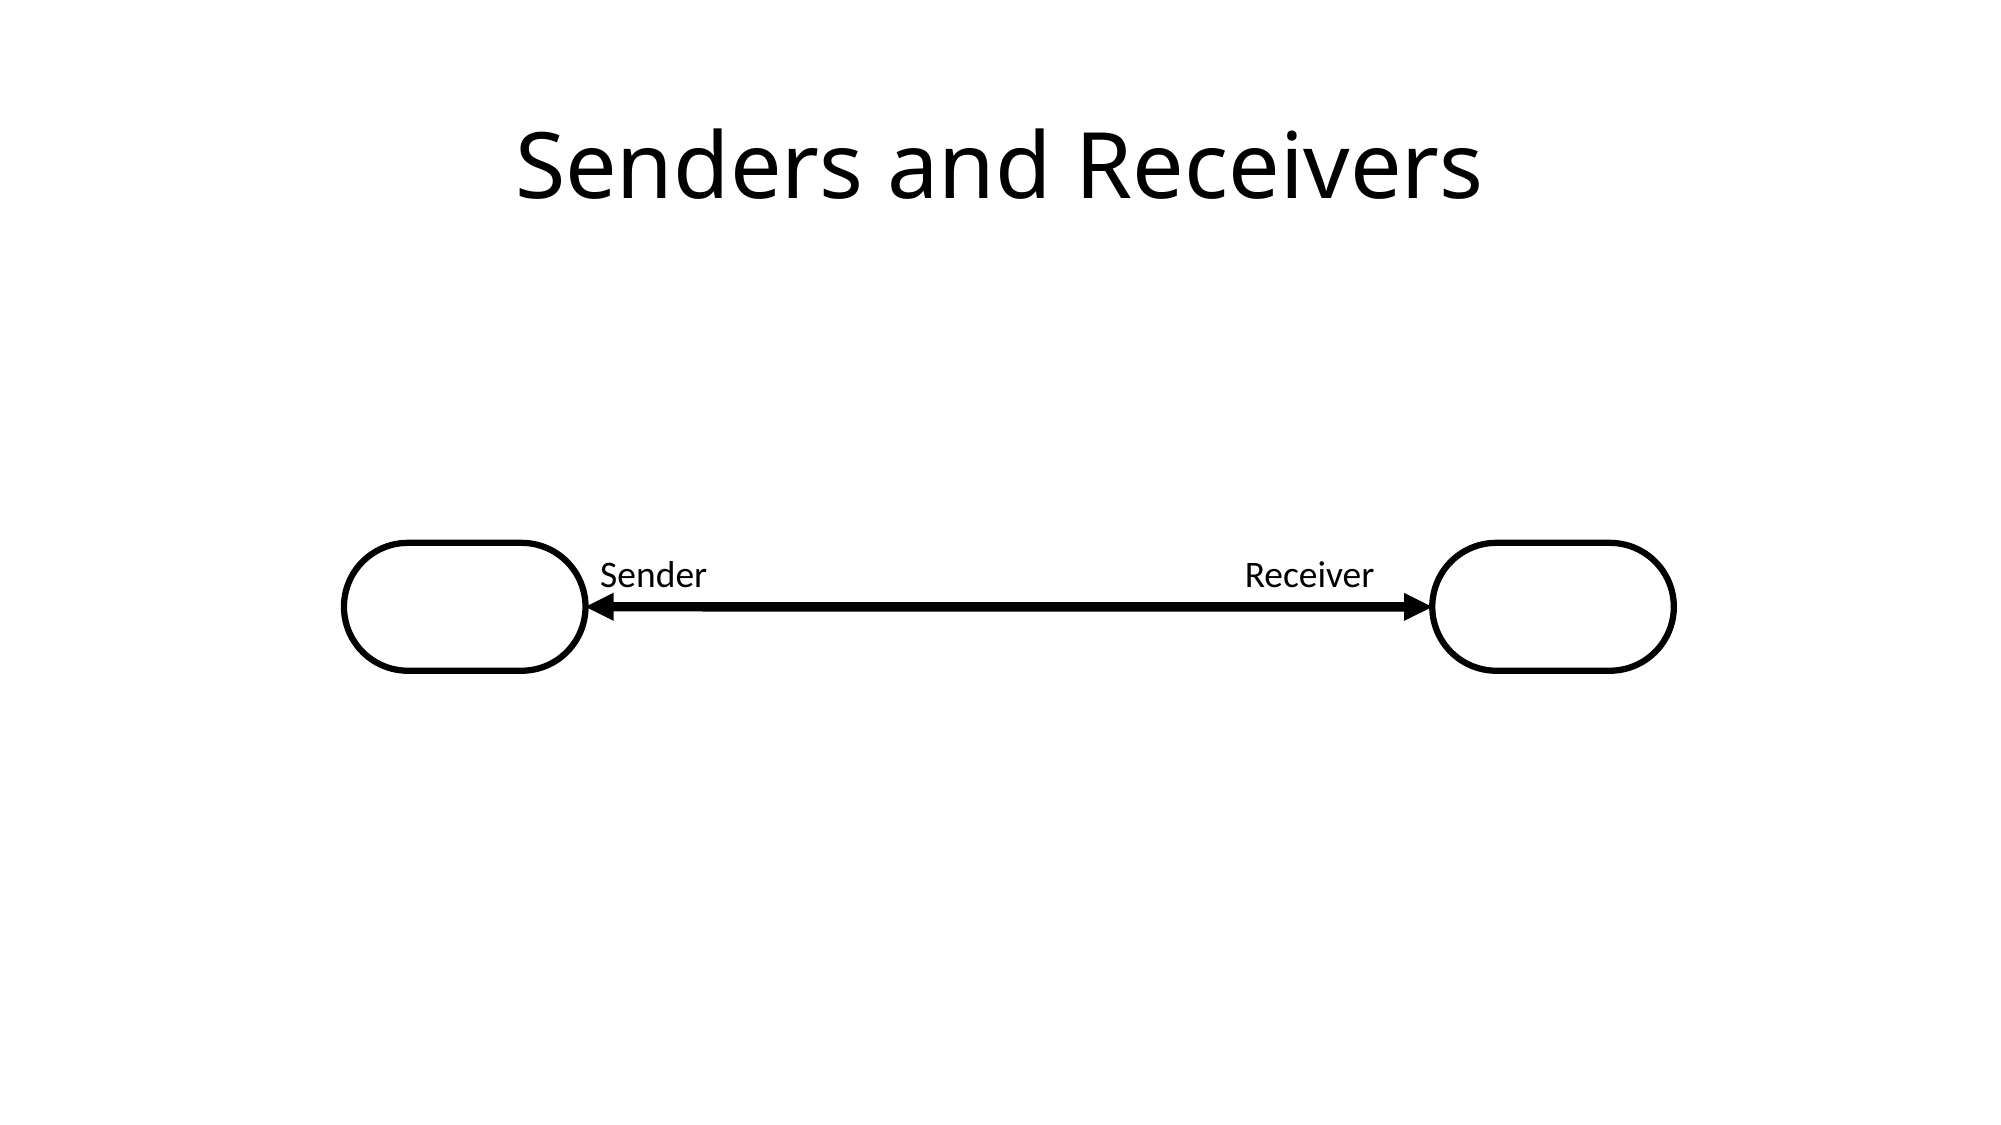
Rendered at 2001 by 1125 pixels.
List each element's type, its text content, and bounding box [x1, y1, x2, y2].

text_box Receiver [1230, 542, 1433, 603]
title Senders and Receivers [137, 59, 1863, 278]
text_box Sender [585, 542, 765, 603]
